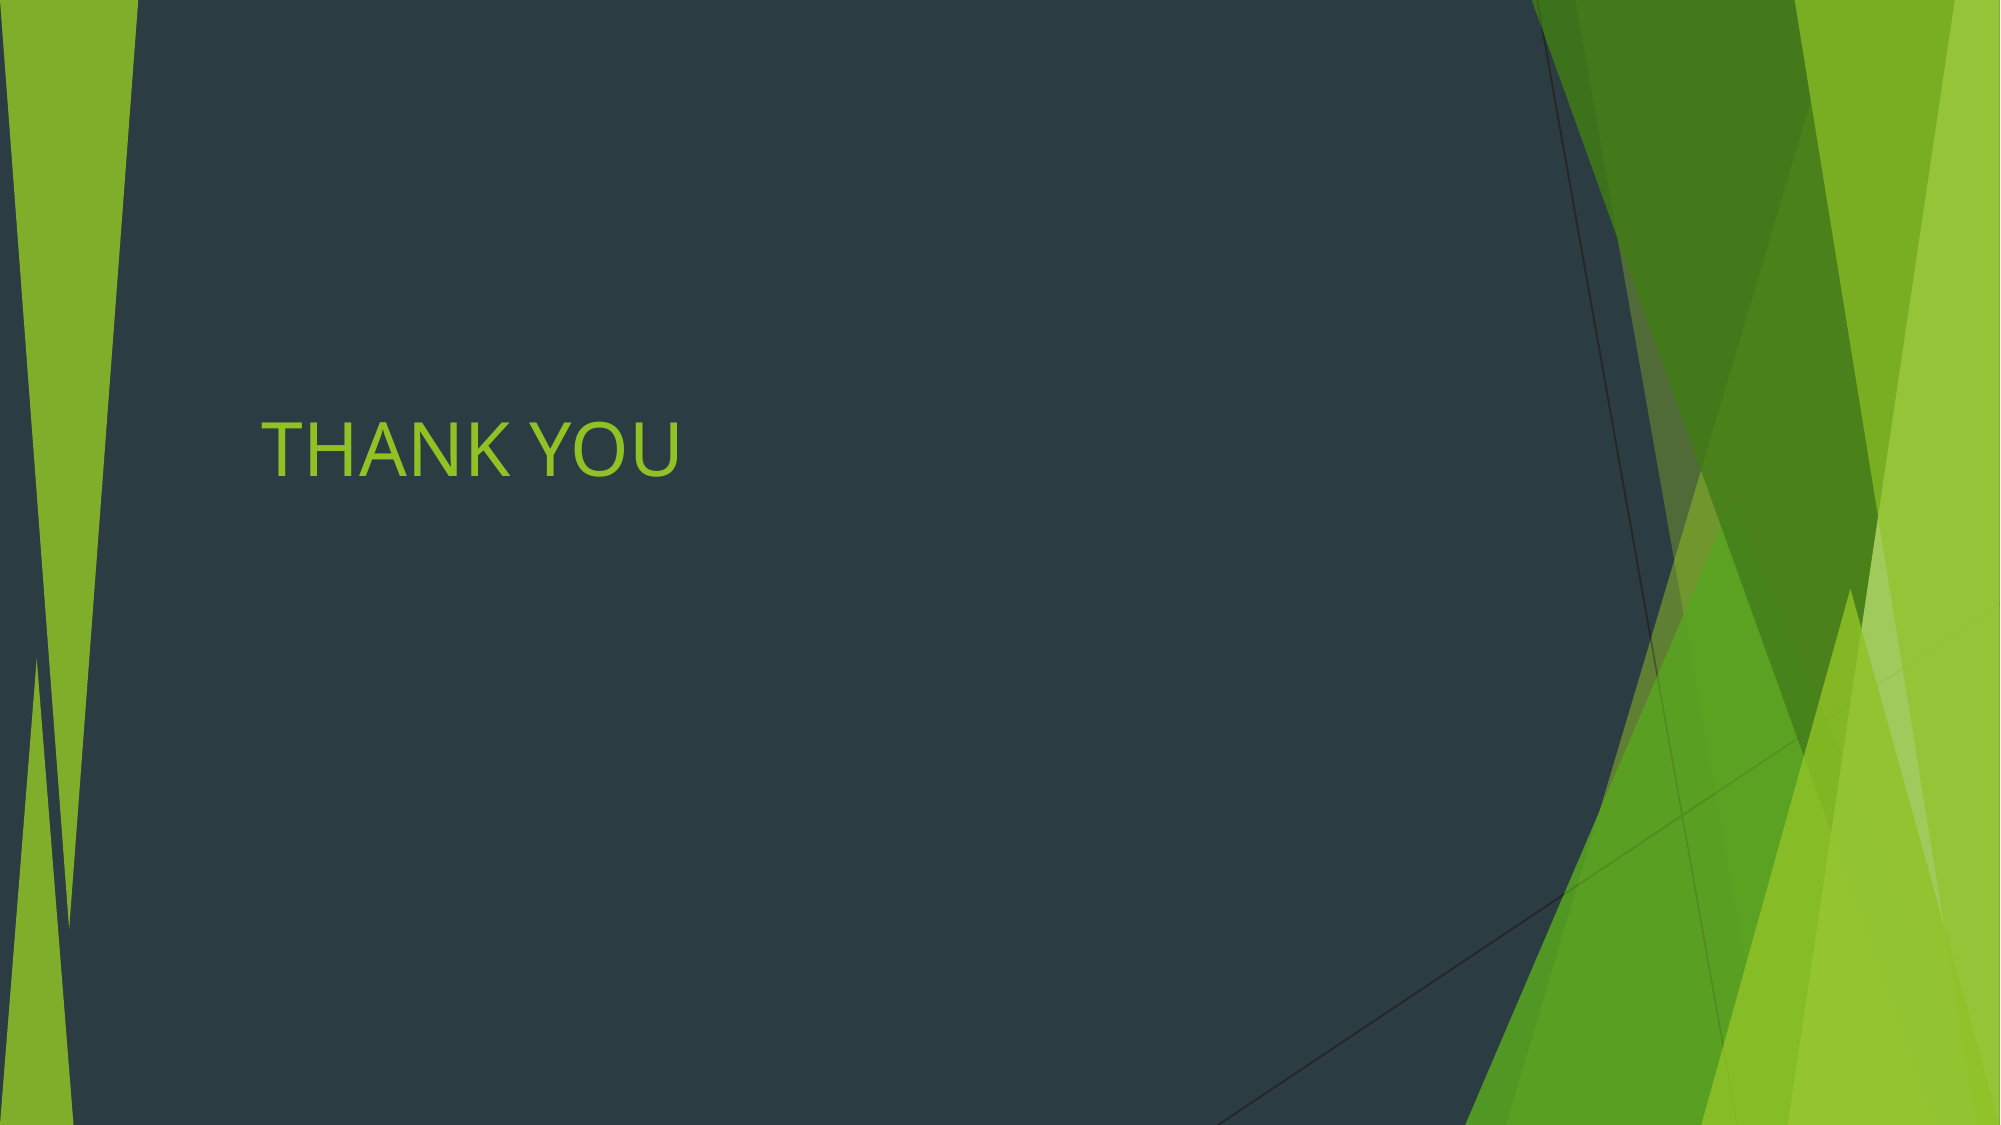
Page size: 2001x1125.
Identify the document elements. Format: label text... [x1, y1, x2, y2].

title THANK YOU [247, 394, 1522, 665]
